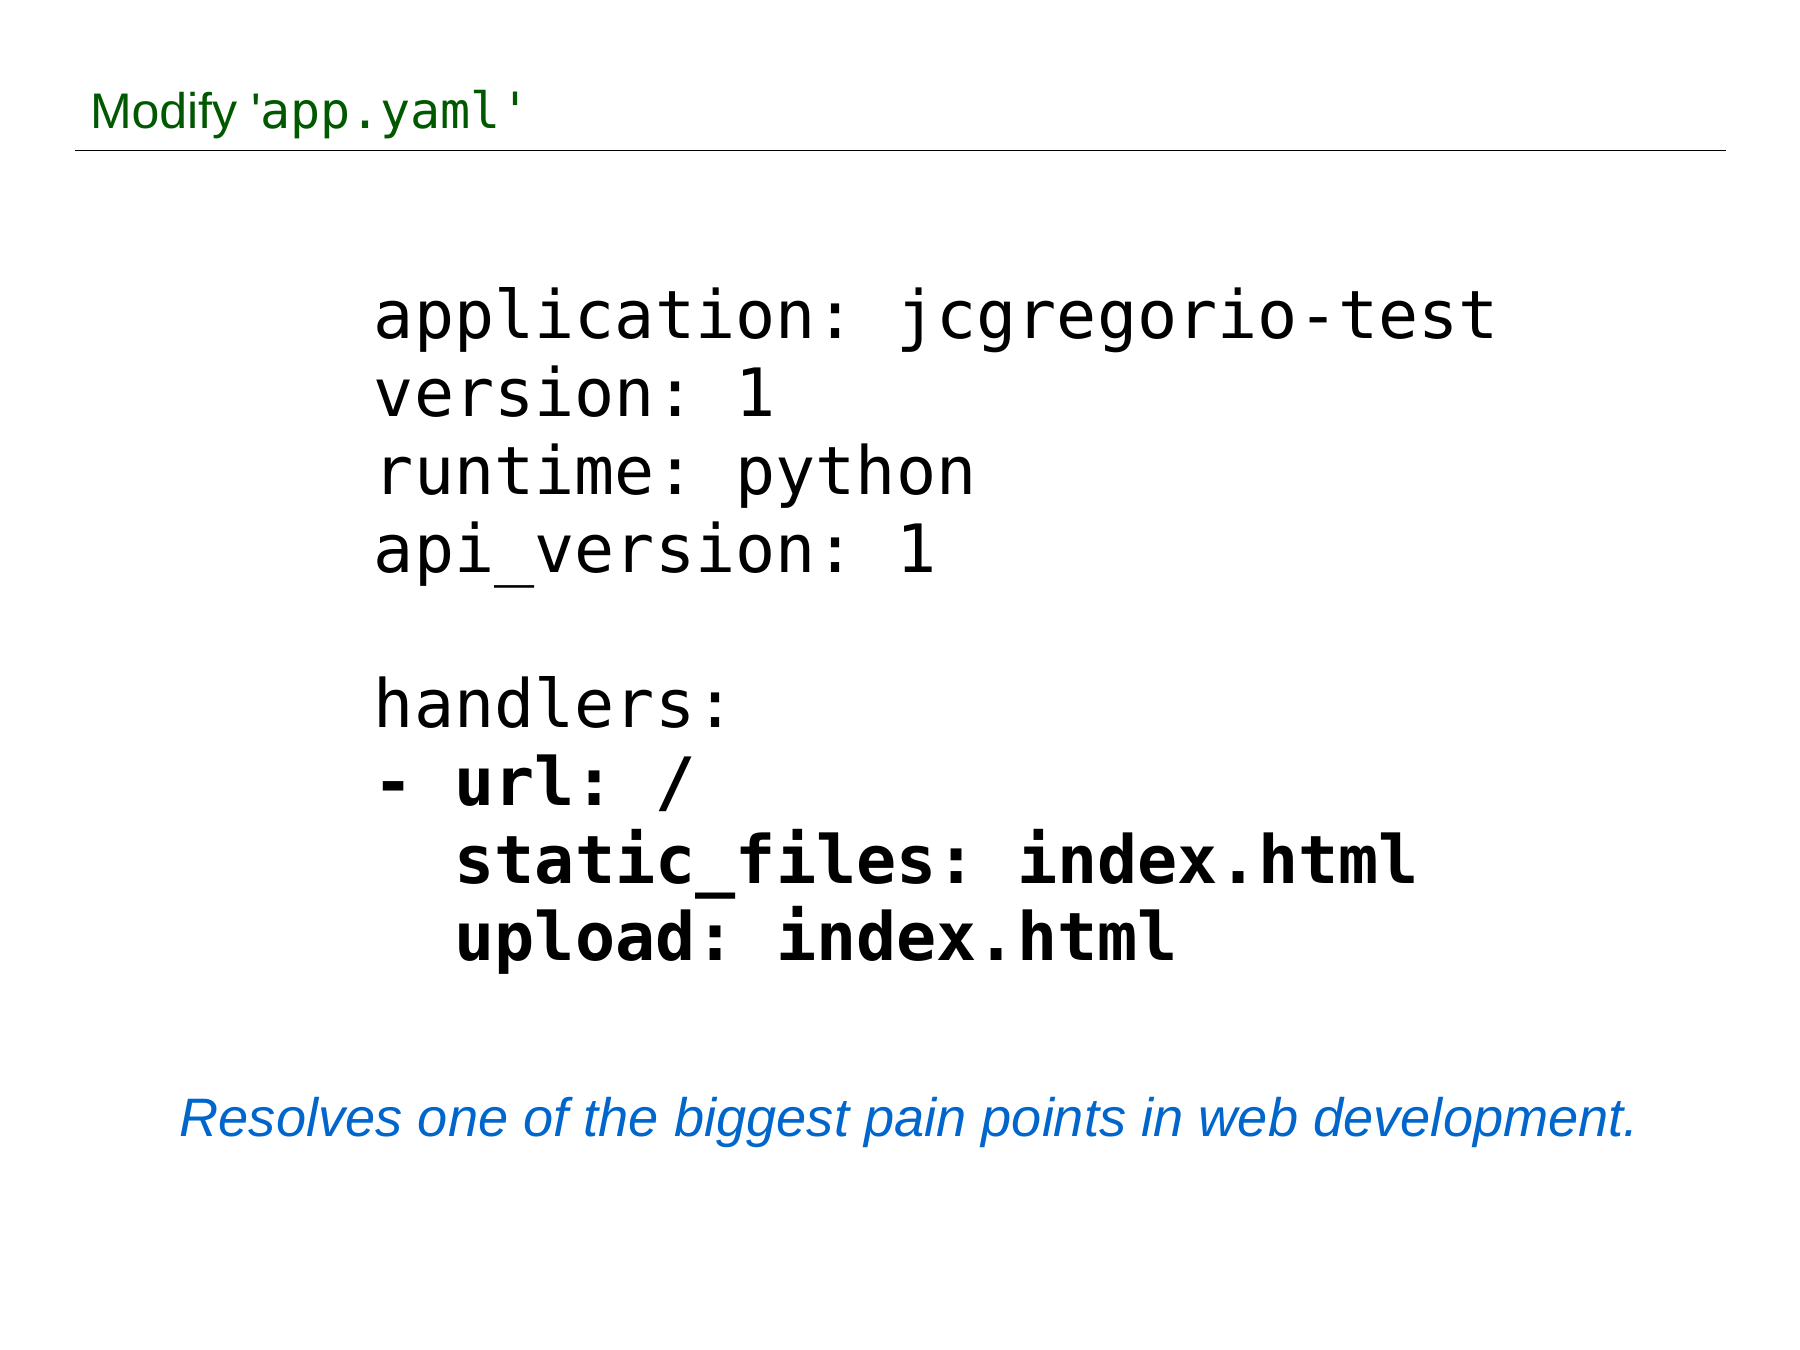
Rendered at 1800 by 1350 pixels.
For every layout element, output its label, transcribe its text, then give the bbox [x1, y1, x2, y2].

text_box Resolves one of the biggest pain points in web development. [164, 1080, 1800, 1156]
text_box application: jcgregorio-test version: 1 runtime: python api_version: 1 handlers: - url: / static_files: index.html upload: index.html [359, 269, 1800, 1080]
title Modify 'app.yaml' [90, 38, 1710, 147]
